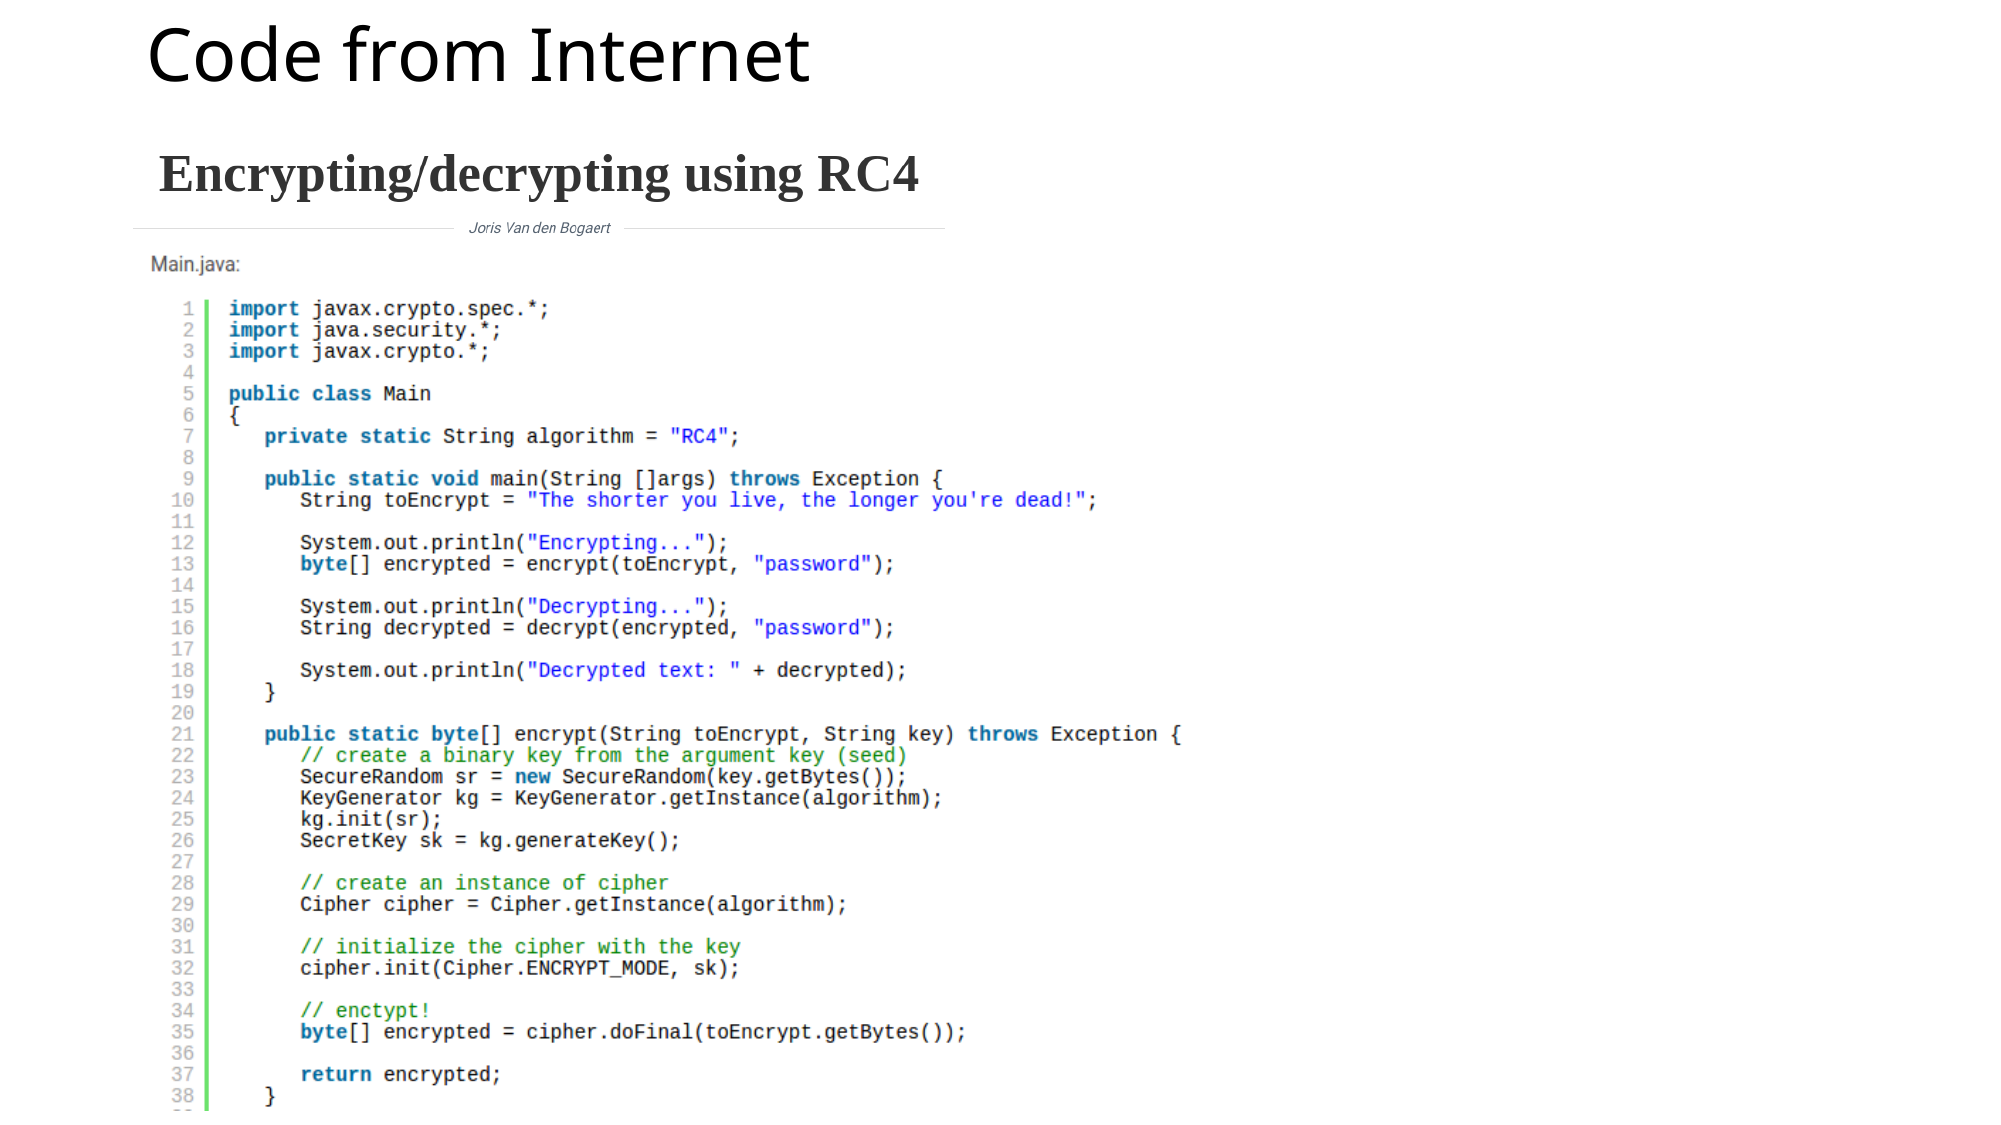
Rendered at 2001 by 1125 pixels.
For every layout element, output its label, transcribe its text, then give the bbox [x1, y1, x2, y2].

picture [131, 138, 1213, 1112]
title Code from Internet [131, 10, 1675, 106]
